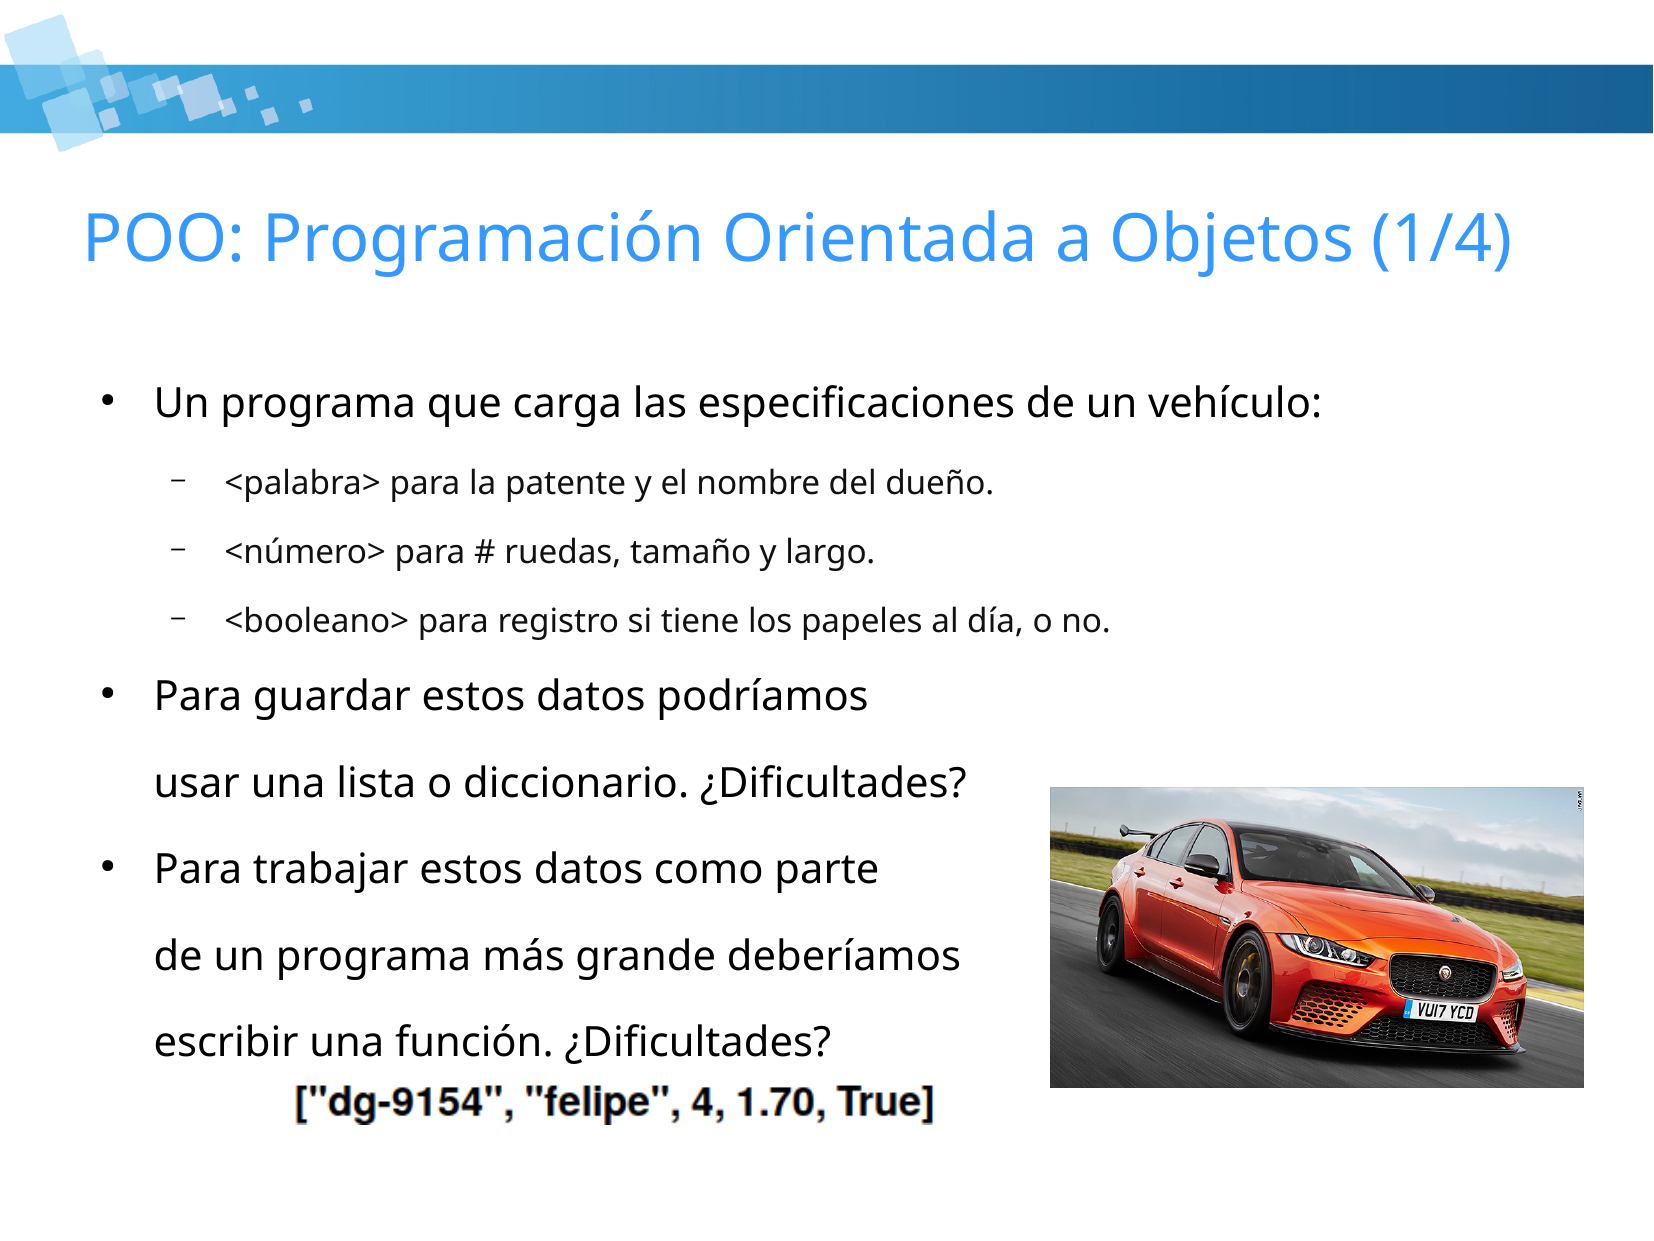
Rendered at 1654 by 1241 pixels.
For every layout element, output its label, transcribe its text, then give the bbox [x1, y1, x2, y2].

picture [0, 0, 1653, 1238]
title POO: Programación Orientada a Objetos (1/4) [82, 132, 1571, 340]
list Un programa que carga las especificaciones de un vehículo: <palabra> para la patente y el nombre del dueño. <número> para # ruedas, tamaño y largo. <booleano> para registro si tiene los papeles al día, o no. Para guardar estos datos podríamos usar una lista o diccionario. ¿Dificultades? Para trabajar estos datos como parte de un programa más grande deberíamos escribir una función. ¿Dificultades? [82, 372, 1571, 1093]
